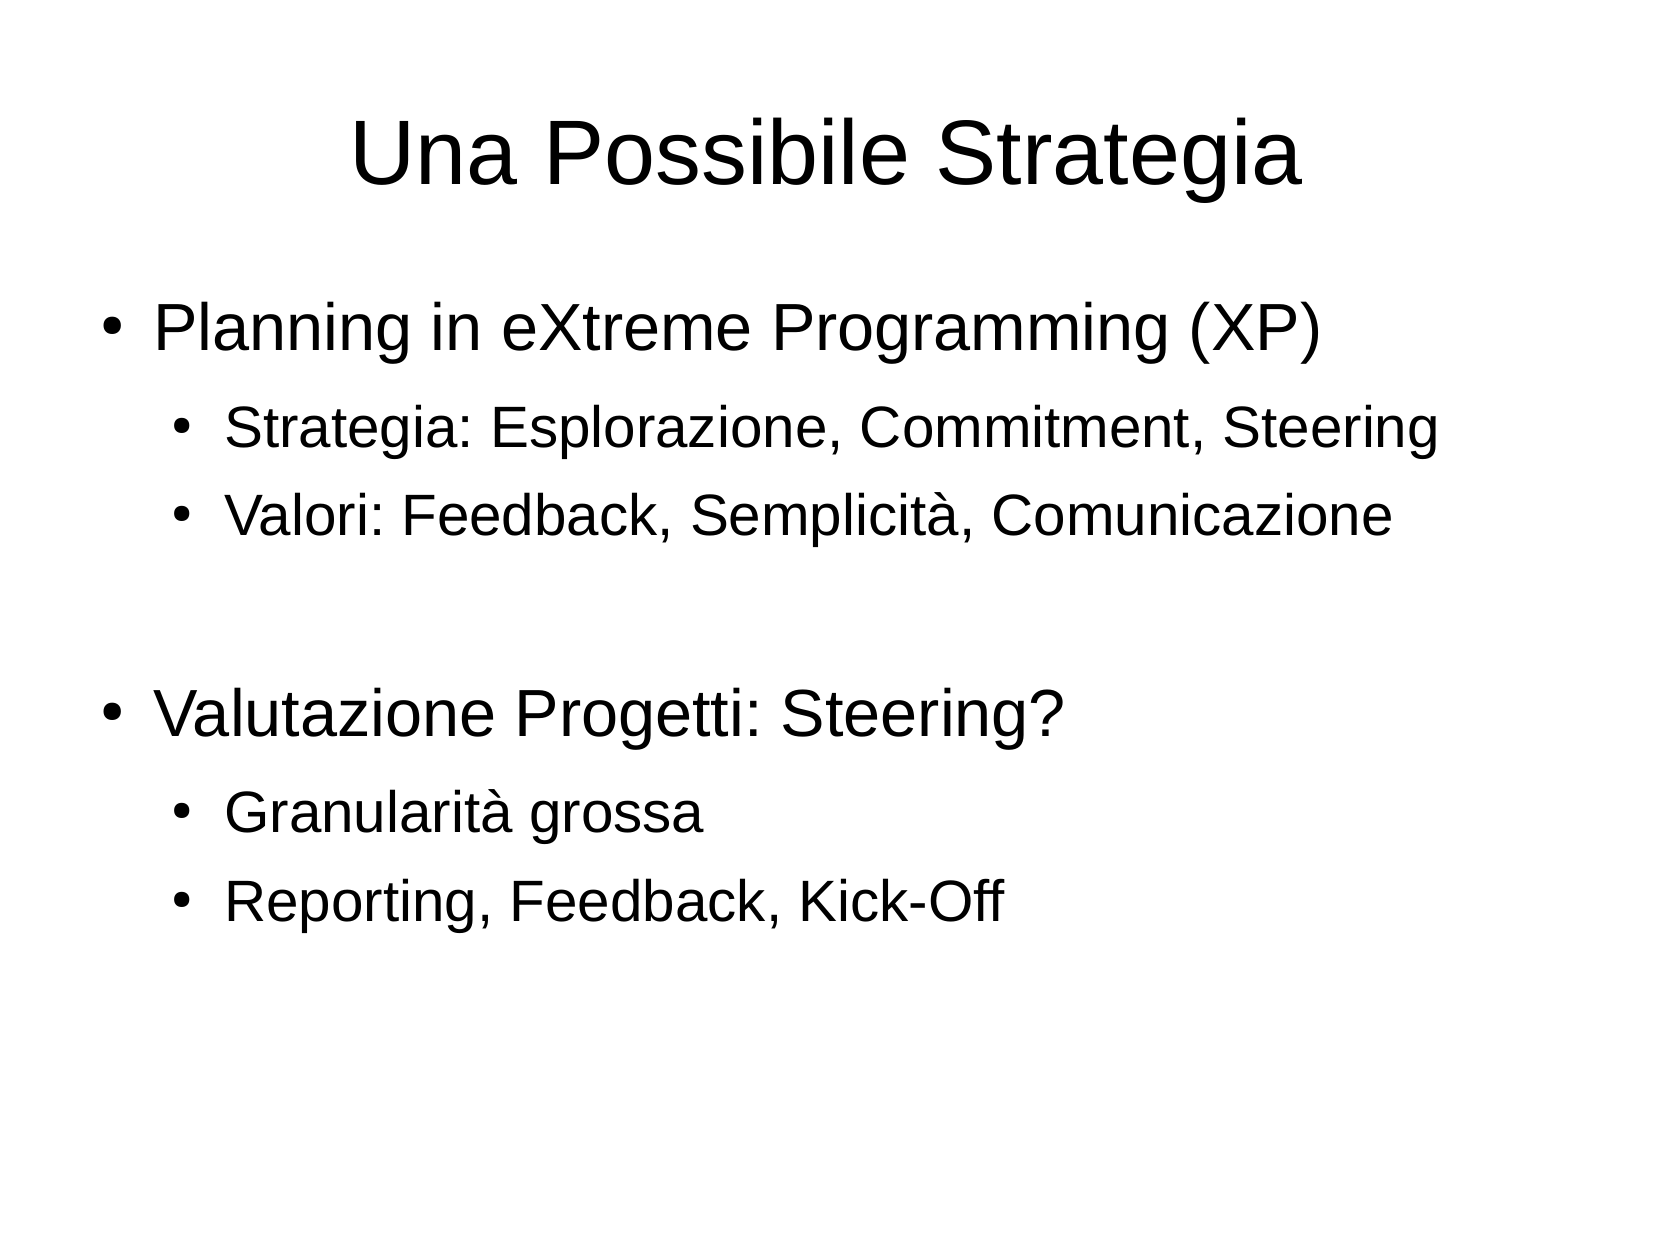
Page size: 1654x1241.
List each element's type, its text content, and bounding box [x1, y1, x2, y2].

list Planning in eXtreme Programming (XP) Strategia: Esplorazione, Commitment, Steering Valori: Feedback, Semplicità, Comunicazione Valutazione Progetti: Steering? Granularità grossa Reporting, Feedback, Kick-Off [82, 290, 1571, 1109]
title Una Possibile Strategia [82, 49, 1571, 257]
